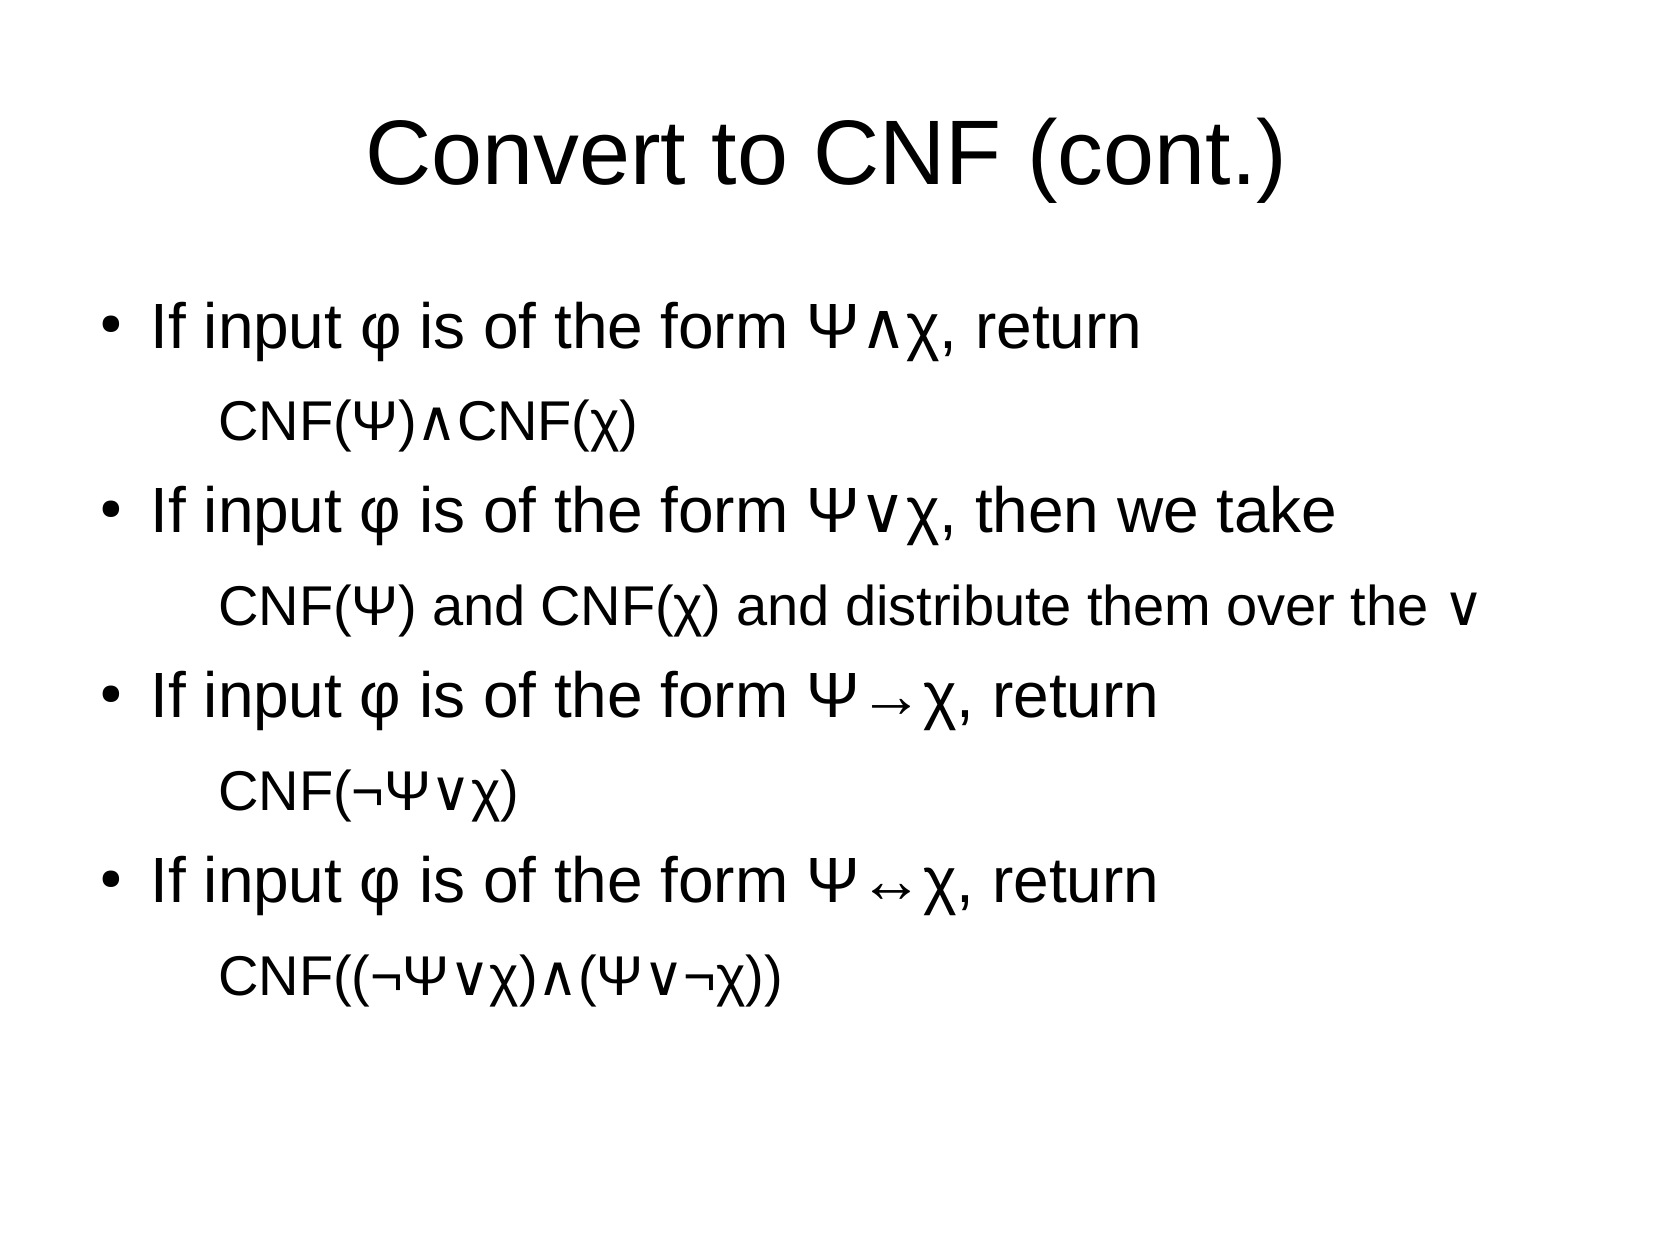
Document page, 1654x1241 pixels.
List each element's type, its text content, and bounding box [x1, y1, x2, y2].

title Convert to CNF (cont.) [82, 49, 1571, 257]
list If input φ is of the form Ψ∧χ, return CNF(Ψ)∧CNF(χ) If input φ is of the form Ψ∨χ, then we take CNF(Ψ) and CNF(χ) and distribute them over the ∨ If input φ is of the form Ψ→χ, return CNF(¬Ψ∨χ) If input φ is of the form Ψ↔χ, return CNF((¬Ψ∨χ)∧(Ψ∨¬χ)) [82, 290, 1571, 1010]
